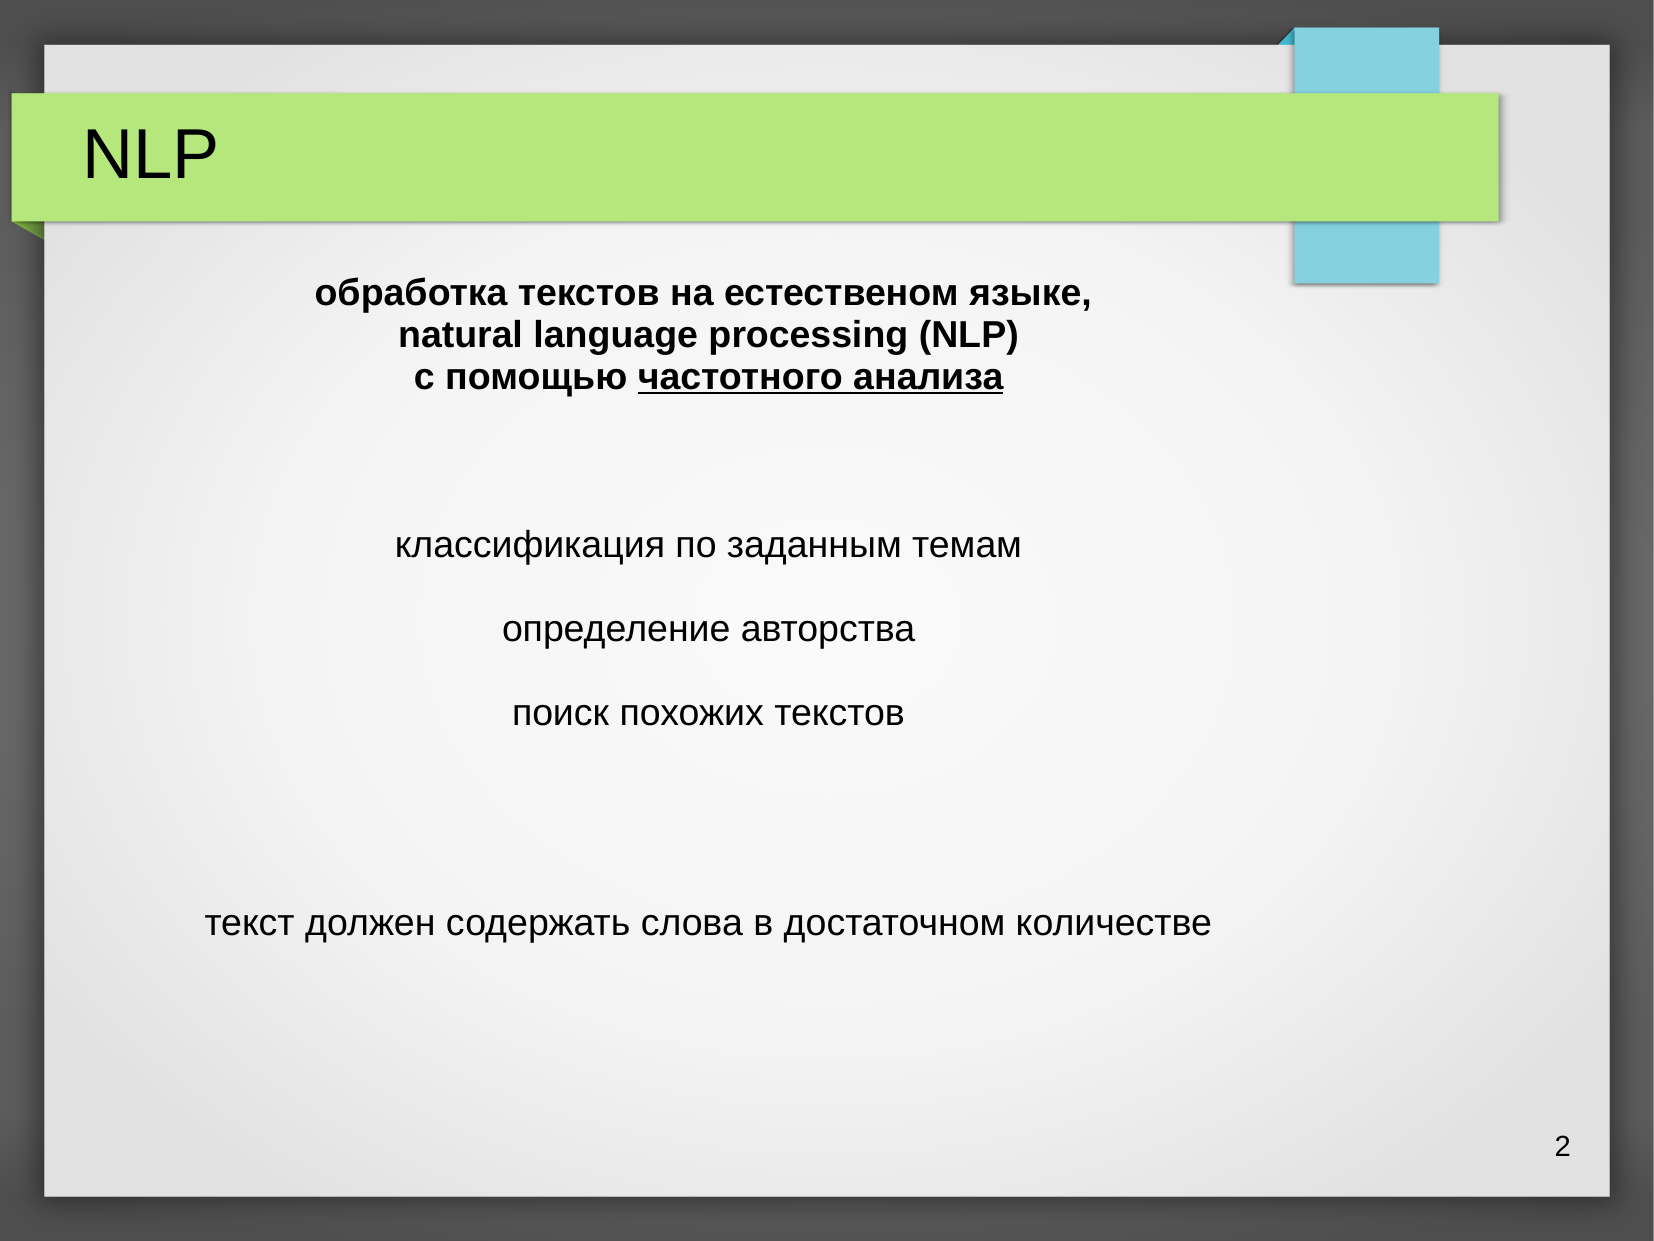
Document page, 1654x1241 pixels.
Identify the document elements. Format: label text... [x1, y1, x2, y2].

picture [0, 0, 1654, 1241]
text_box обработка текстов на естественом языке, natural language processing (NLP) с помощью частотного анализа классификация по заданным темам определение авторства поиск похожих текстов текст должен содержать слова в достаточном количестве [141, 271, 1276, 1097]
title NLP [82, 118, 1406, 189]
